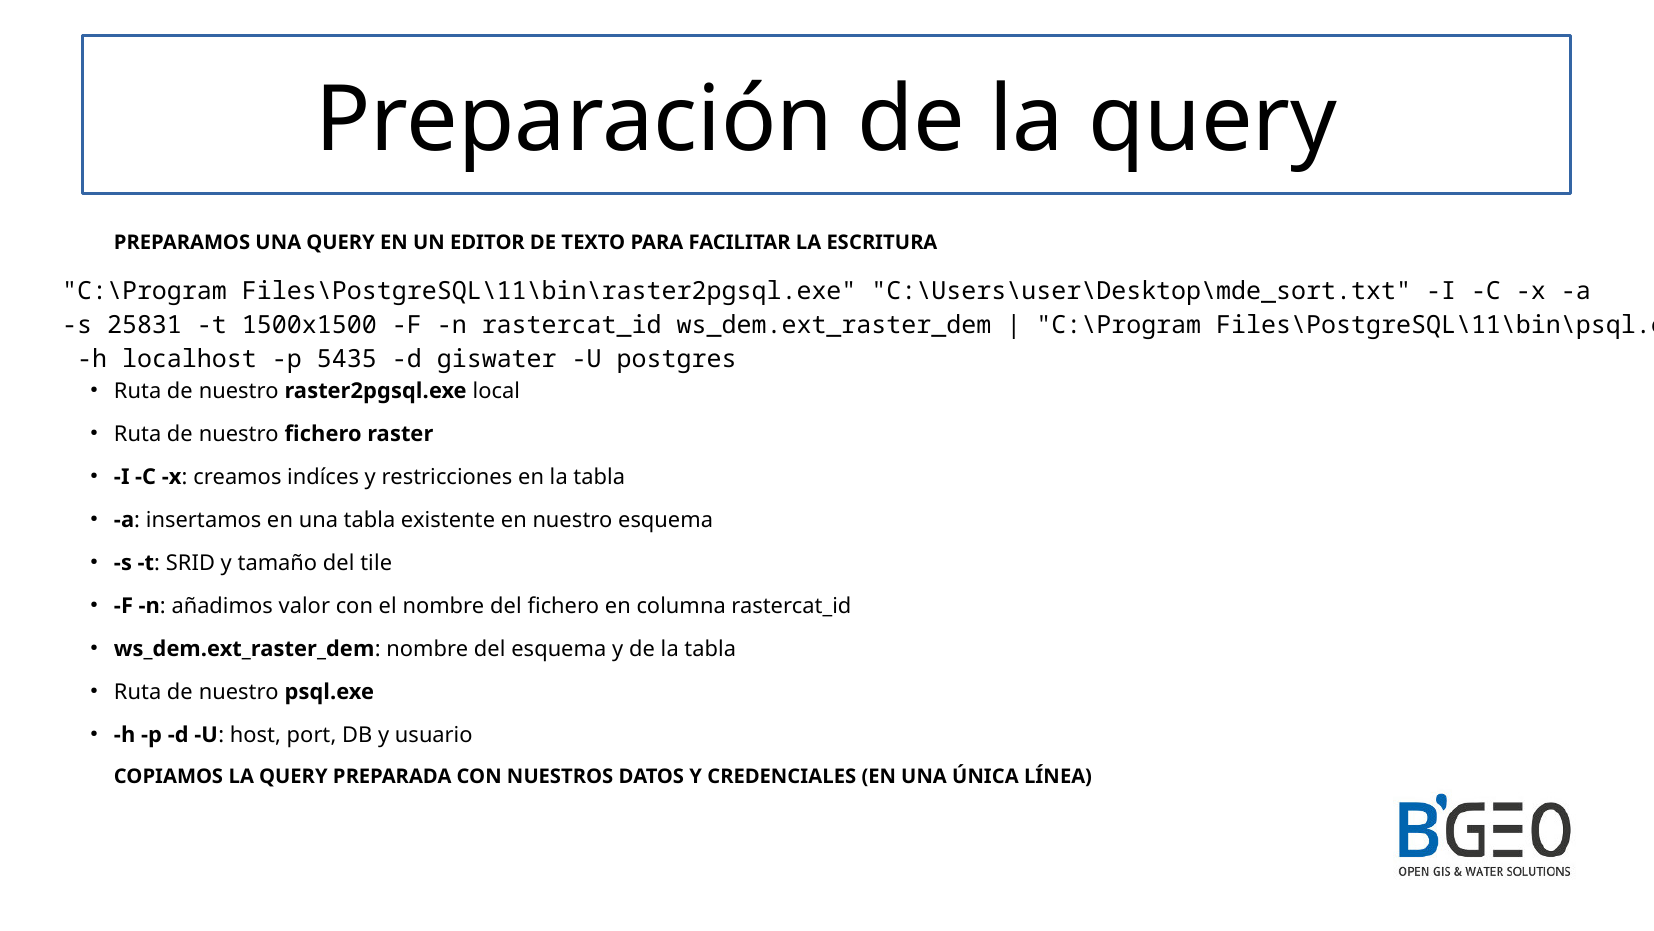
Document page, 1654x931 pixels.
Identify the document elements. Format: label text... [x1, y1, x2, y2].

title Preparación de la query [82, 35, 1571, 194]
text_box "C:\Program Files\PostgreSQL\11\bin\raster2pgsql.exe" "C:\Users\user\Desktop\mde_sort.txt" -I -C -x -a -s 25831 -t 1500x1500 -F -n rastercat_id ws_dem.ext_raster_dem | "C:\Program Files\PostgreSQL\11\bin\psql.exe" -h localhost -p 5435 -d giswater -U postgres [47, 265, 1590, 356]
list PREPARAMOS UNA QUERY EN UN EDITOR DE TEXTO PARA FACILITAR LA ESCRITURA Ruta de nuestro raster2pgsql.exe local Ruta de nuestro fichero raster -I -C -x: creamos indíces y restricciones en la tabla -a: insertamos en una tabla existente en nuestro esquema -s -t: SRID y tamaño del tile -F -n: añadimos valor con el nombre del fichero en columna rastercat_id ws_dem.ext_raster_dem: nombre del esquema y de la tabla Ruta de nuestro psql.exe -h -p -d -U: host, port, DB y usuario COPIAMOS LA QUERY PREPARADA CON NUESTROS DATOS Y CREDENCIALES (EN UNA ÚNICA LÍNEA) [82, 227, 1571, 265]
list PREPARAMOS UNA QUERY EN UN EDITOR DE TEXTO PARA FACILITAR LA ESCRITURA Ruta de nuestro raster2pgsql.exe local Ruta de nuestro fichero raster -I -C -x: creamos indíces y restricciones en la tabla -a: insertamos en una tabla existente en nuestro esquema -s -t: SRID y tamaño del tile -F -n: añadimos valor con el nombre del fichero en columna rastercat_id ws_dem.ext_raster_dem: nombre del esquema y de la tabla Ruta de nuestro psql.exe -h -p -d -U: host, port, DB y usuario COPIAMOS LA QUERY PREPARADA CON NUESTROS DATOS Y CREDENCIALES (EN UNA ÚNICA LÍNEA) [82, 356, 1571, 793]
picture [1393, 770, 1576, 898]
